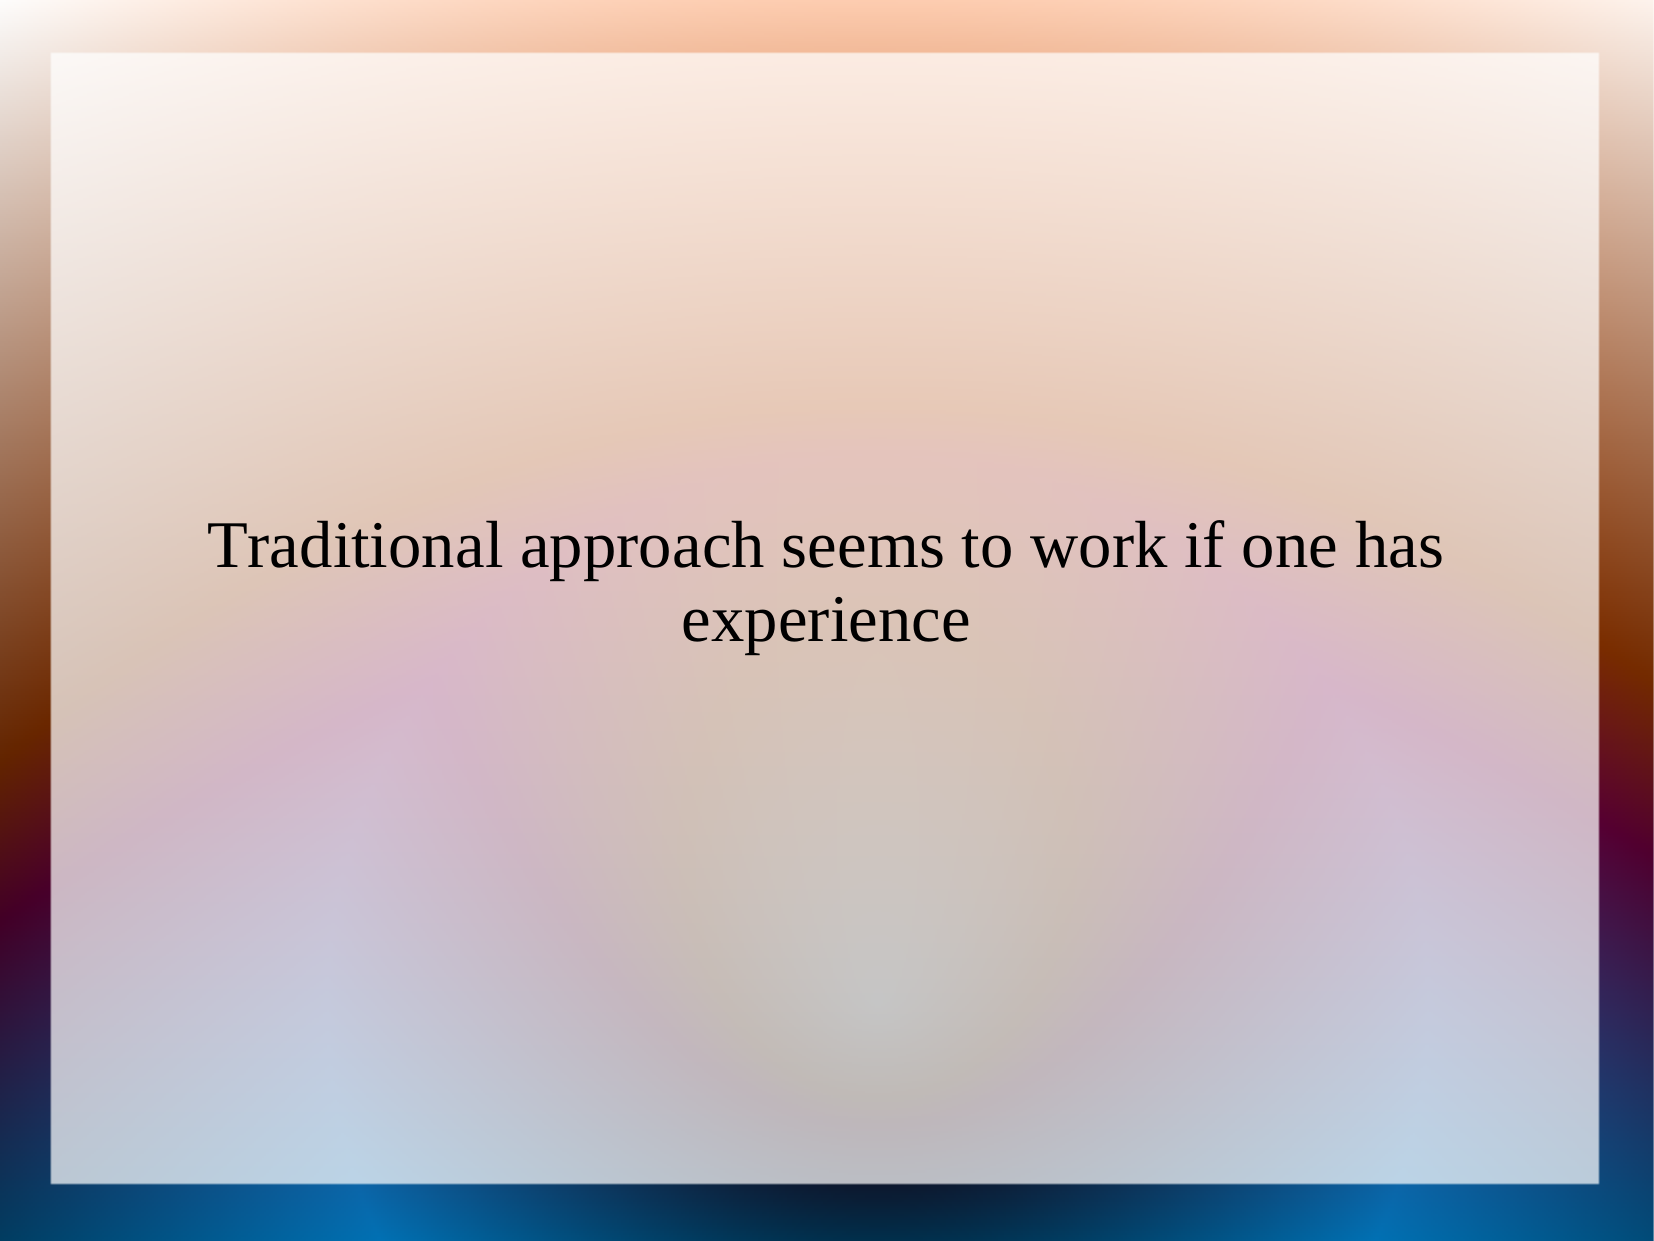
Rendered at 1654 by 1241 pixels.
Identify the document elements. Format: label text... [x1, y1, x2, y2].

subtitle Traditional approach seems to work if one has experience [82, 55, 1571, 1109]
picture [0, 0, 1654, 1241]
